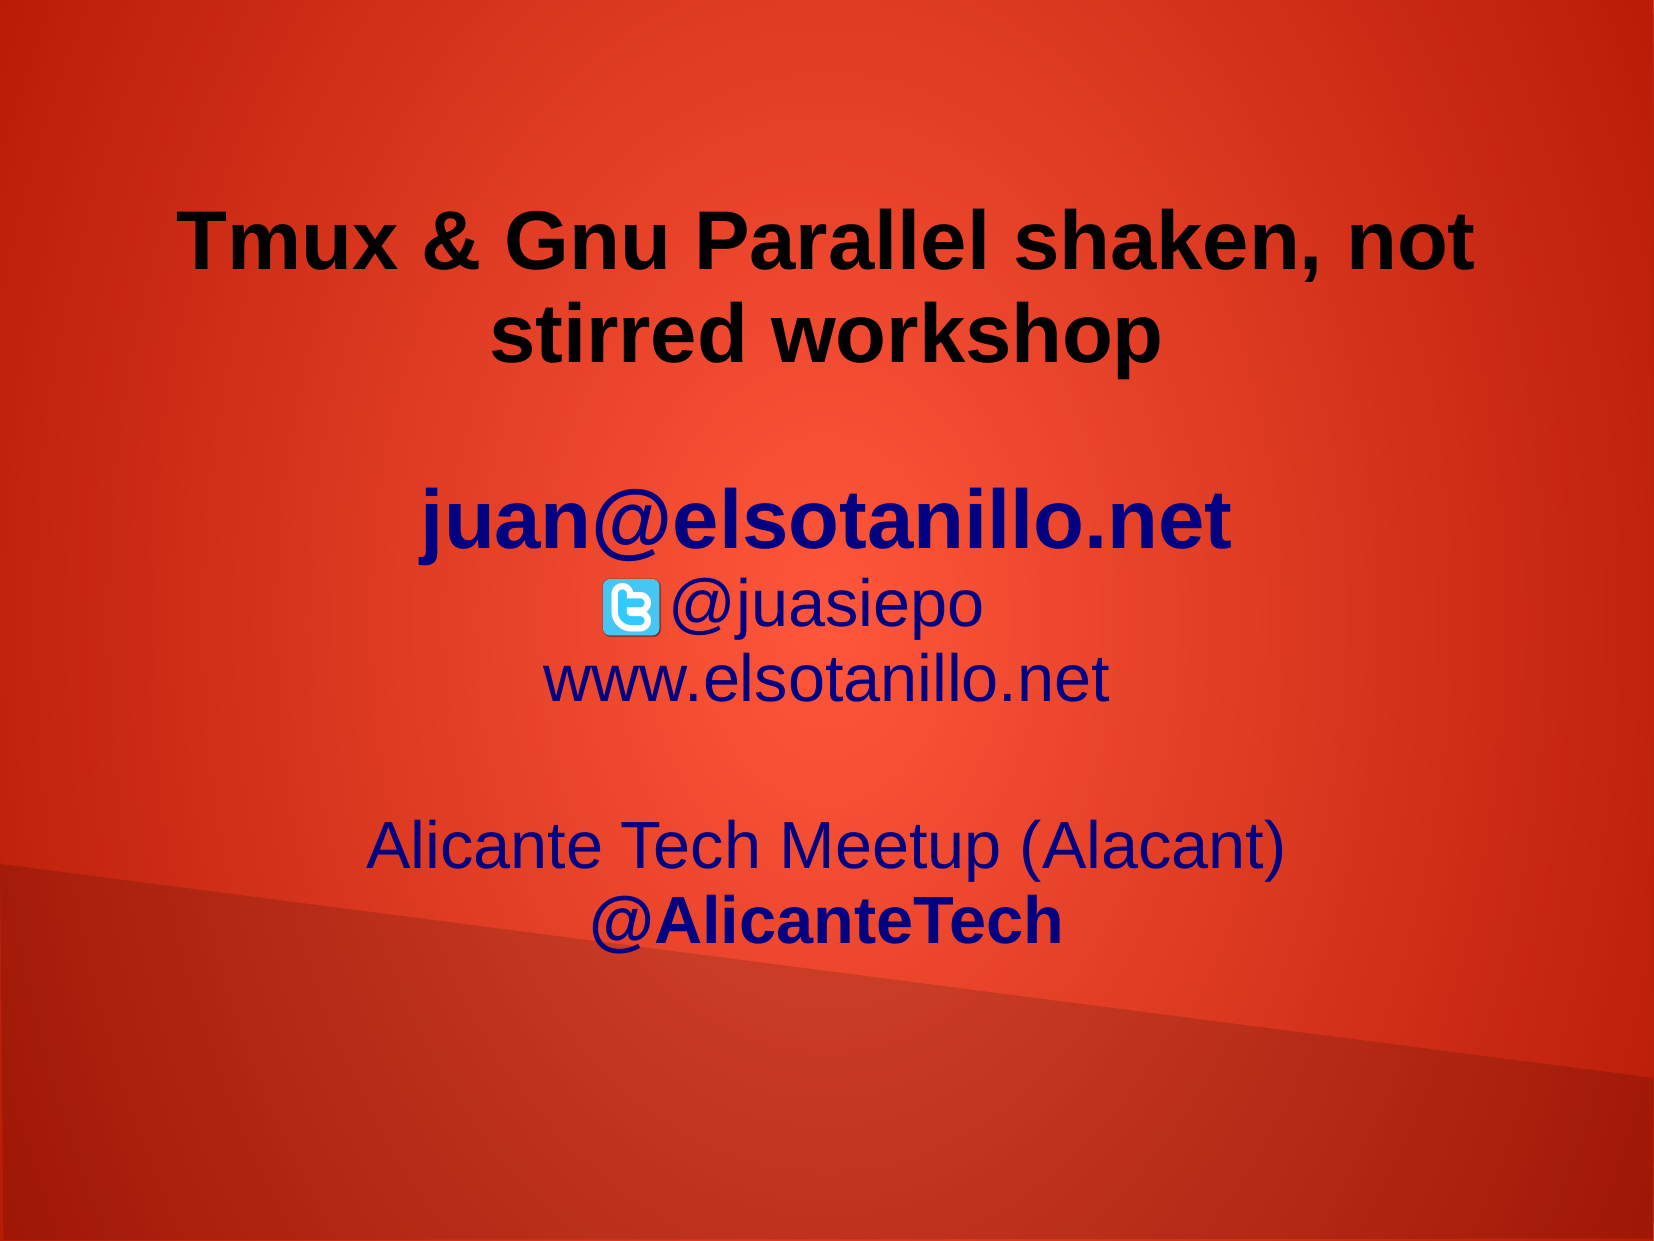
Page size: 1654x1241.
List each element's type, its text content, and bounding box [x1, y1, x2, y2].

picture [602, 578, 662, 638]
subtitle Tmux & Gnu Parallel shaken, not stirred workshop juan@elsotanillo.net @juasiepo www.elsotanillo.net Alicante Tech Meetup (Alacant) @AlicanteTech [82, 49, 1571, 1010]
